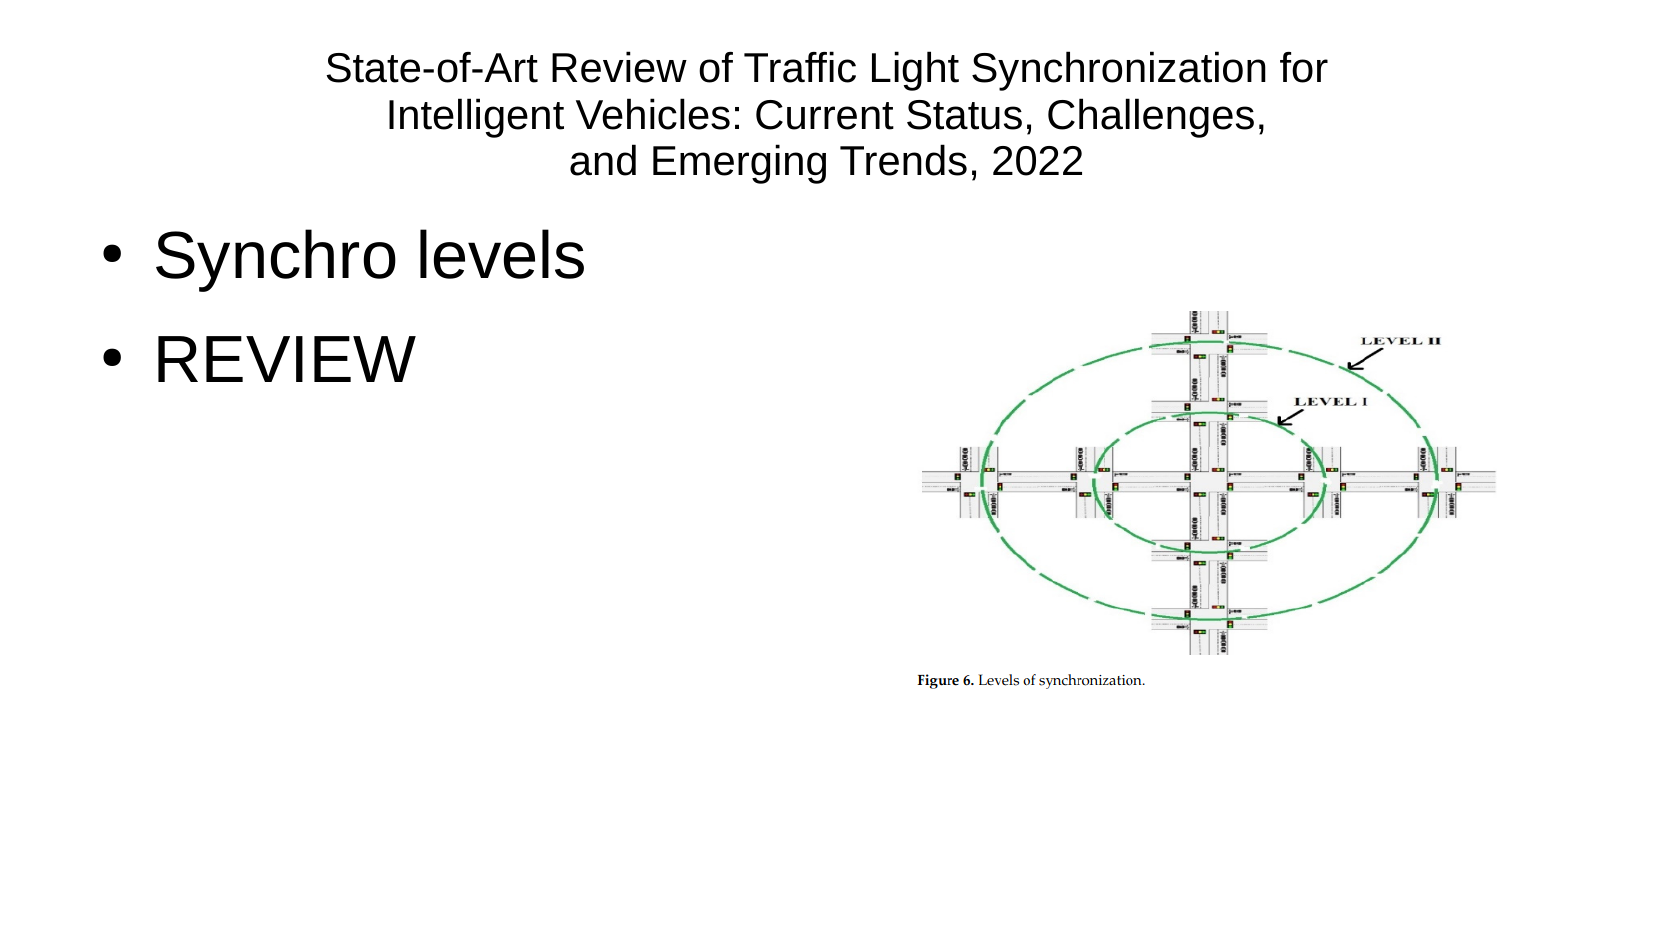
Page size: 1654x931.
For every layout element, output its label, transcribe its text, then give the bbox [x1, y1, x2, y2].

picture [845, 285, 1572, 689]
title State-of-Art Review of Traffic Light Synchronization for Intelligent Vehicles: Current Status, Challenges, and Emerging Trends, 2022 [82, 37, 1571, 193]
list Synchro levels REVIEW [82, 217, 809, 758]
